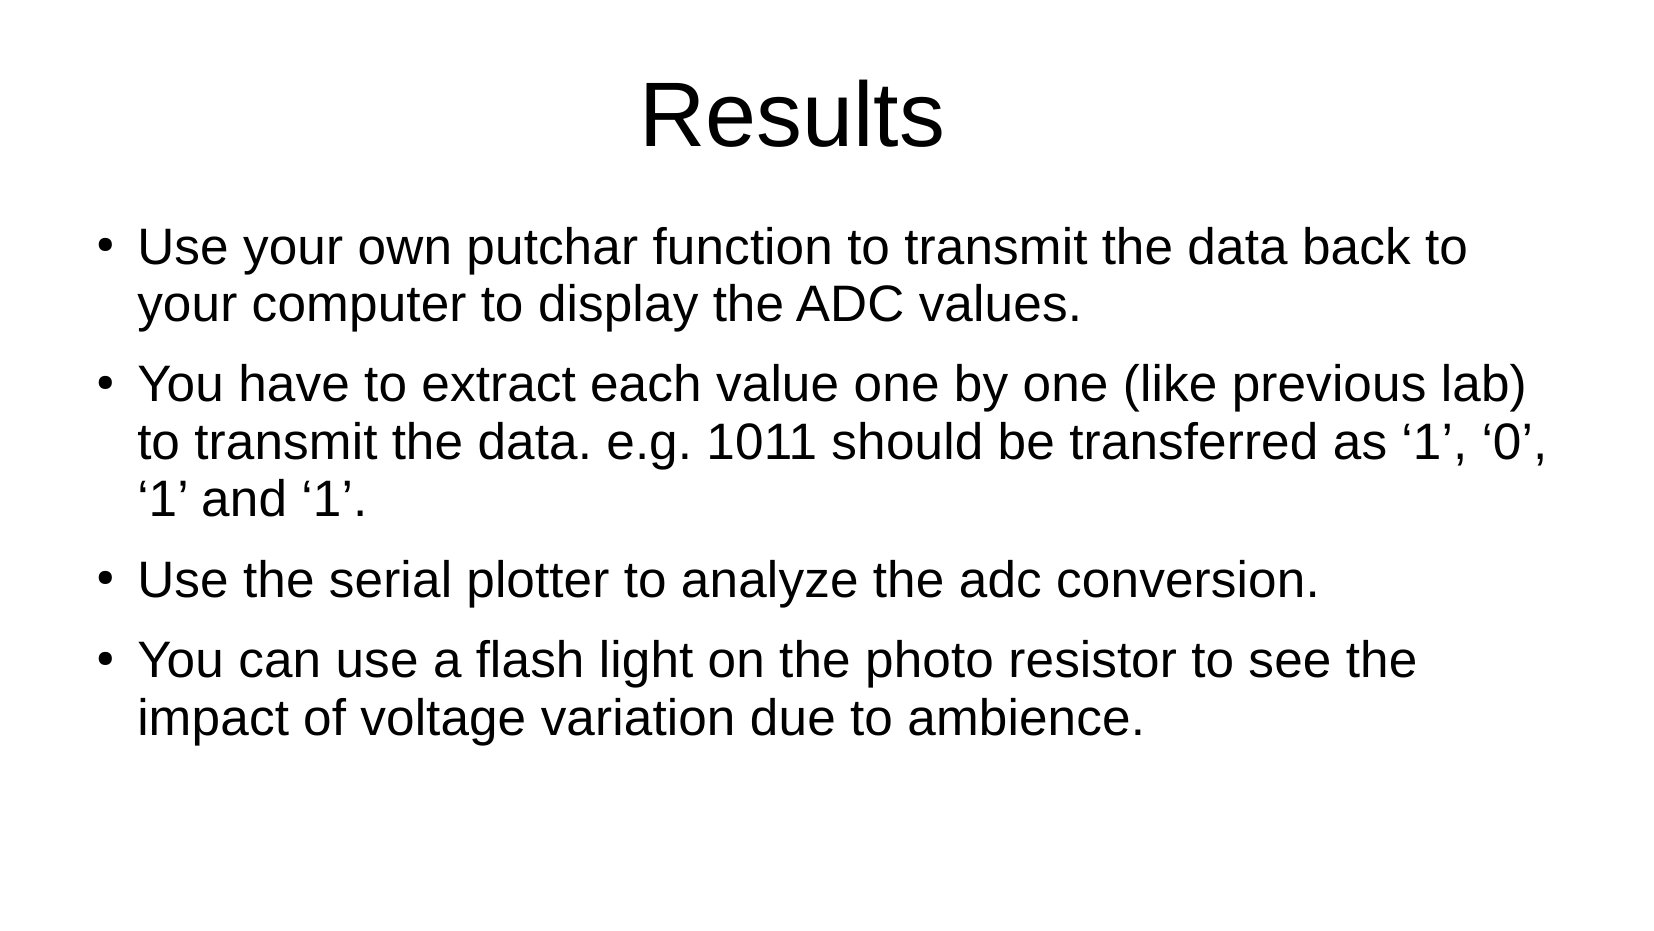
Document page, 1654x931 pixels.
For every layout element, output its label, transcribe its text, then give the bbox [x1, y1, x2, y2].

title Results [82, 37, 1571, 193]
list Use your own putchar function to transmit the data back to your computer to display the ADC values. You have to extract each value one by one (like previous lab) to transmit the data. e.g. 1011 should be transferred as ‘1’, ‘0’, ‘1’ and ‘1’. Use the serial plotter to analyze the adc conversion. You can use a flash light on the photo resistor to see the impact of voltage variation due to ambience. [82, 217, 1571, 758]
